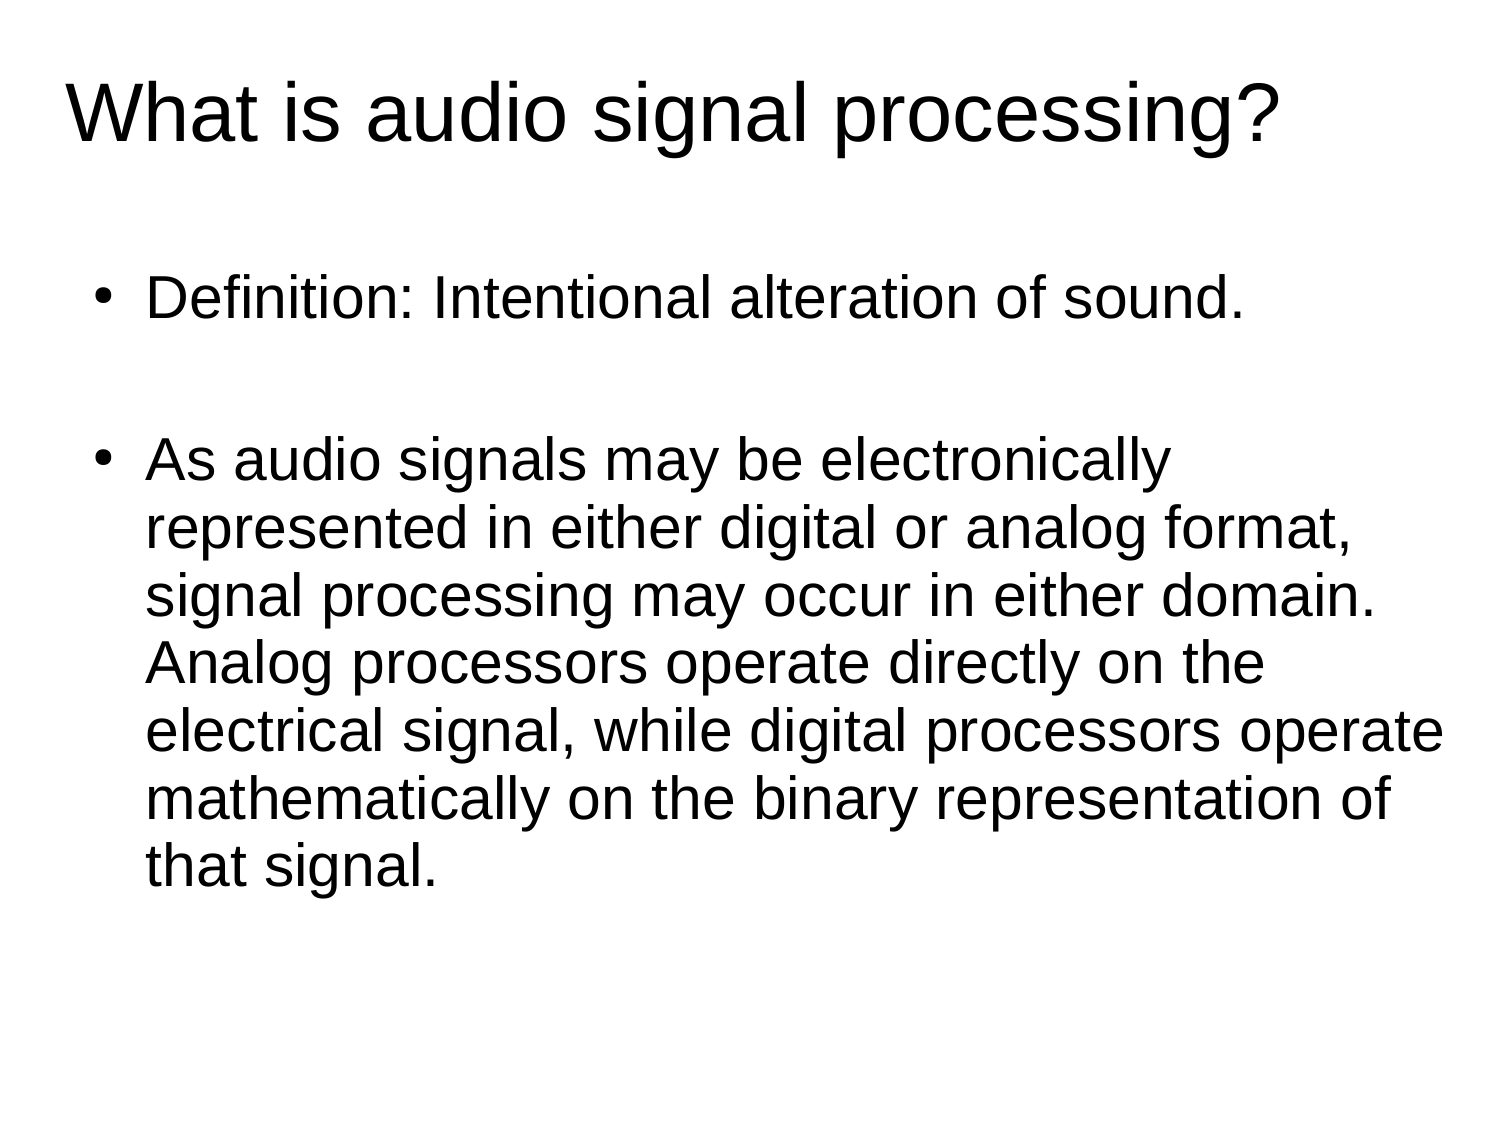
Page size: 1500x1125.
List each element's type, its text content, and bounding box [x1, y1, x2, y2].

title What is audio signal processing? [64, 18, 1415, 207]
list Definition: Intentional alteration of sound. As audio signals may be electronically represented in either digital or analog format, signal processing may occur in either domain. Analog processors operate directly on the electrical signal, while digital processors operate mathematically on the binary representation of that signal. [75, 263, 1456, 1006]
